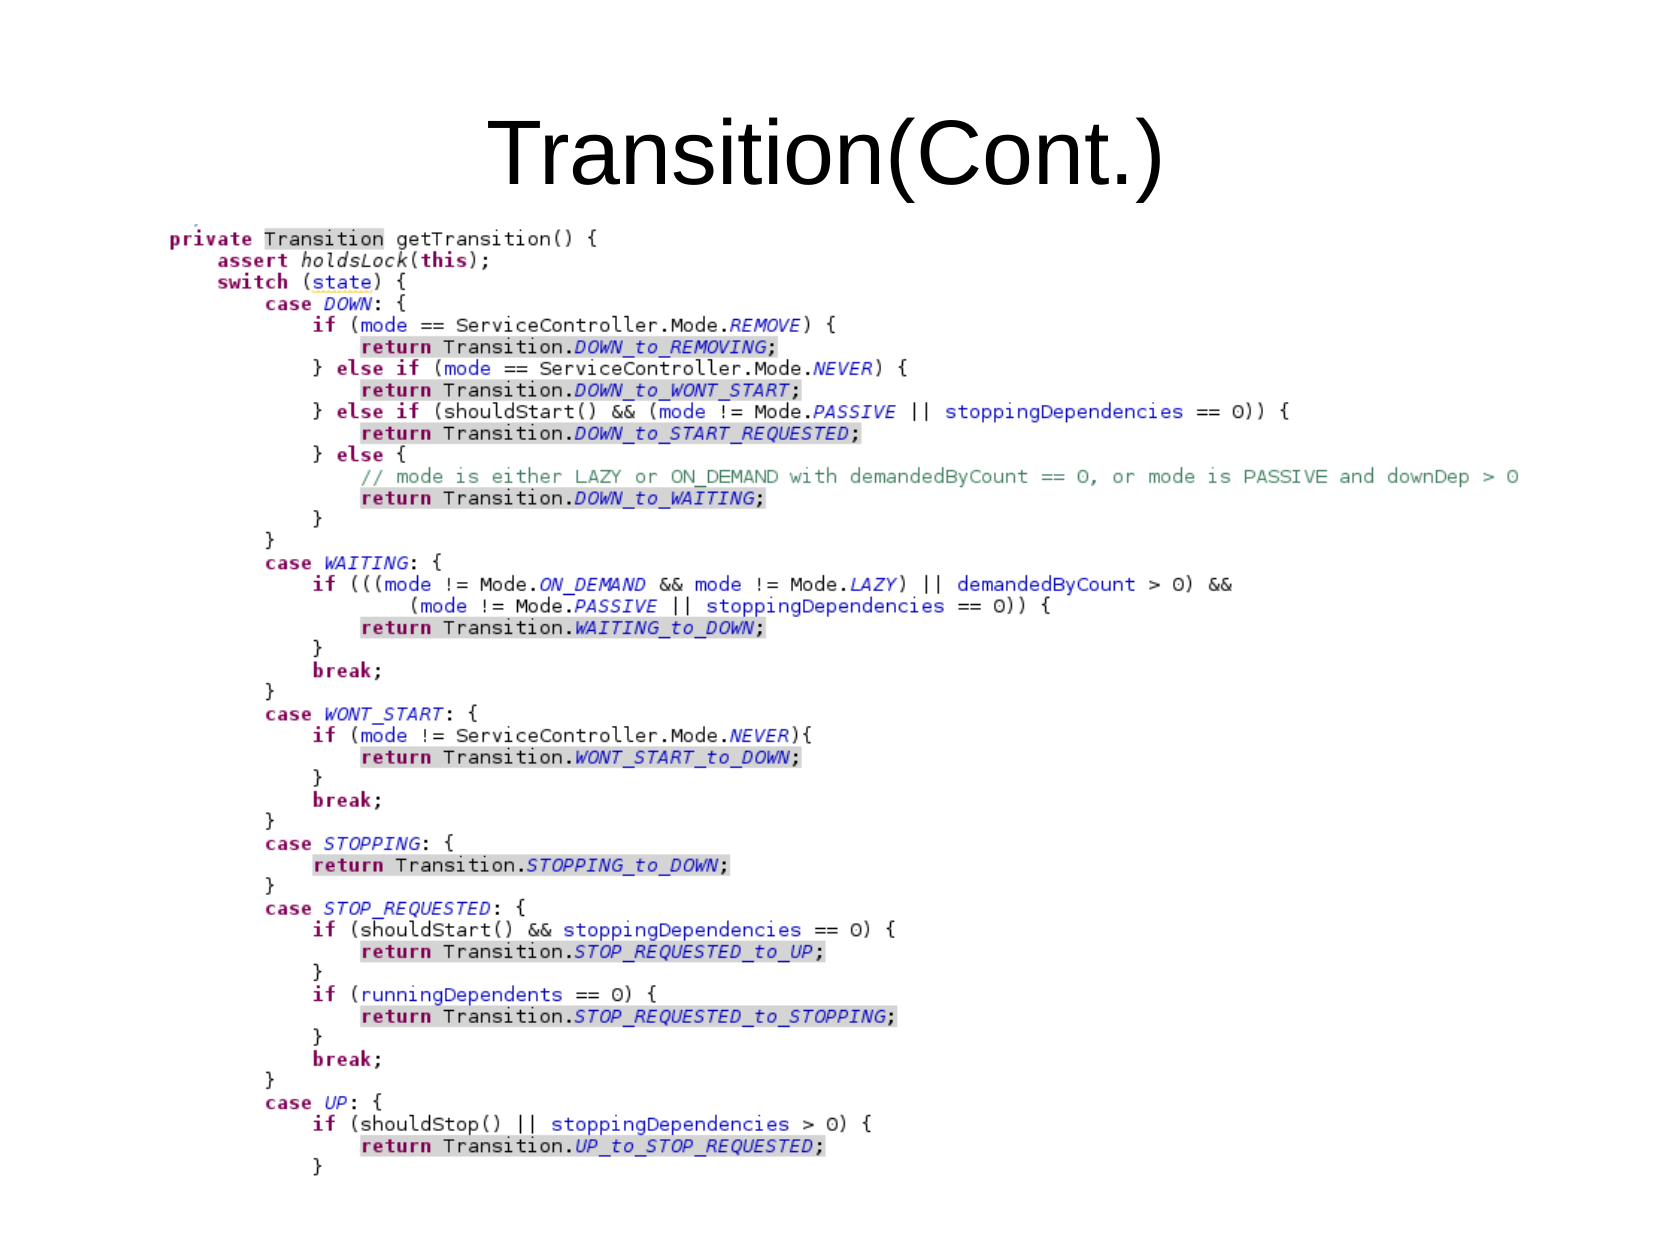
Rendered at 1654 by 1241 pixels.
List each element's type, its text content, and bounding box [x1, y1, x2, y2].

picture [150, 224, 1545, 1177]
title Transition(Cont.) [82, 49, 1571, 257]
